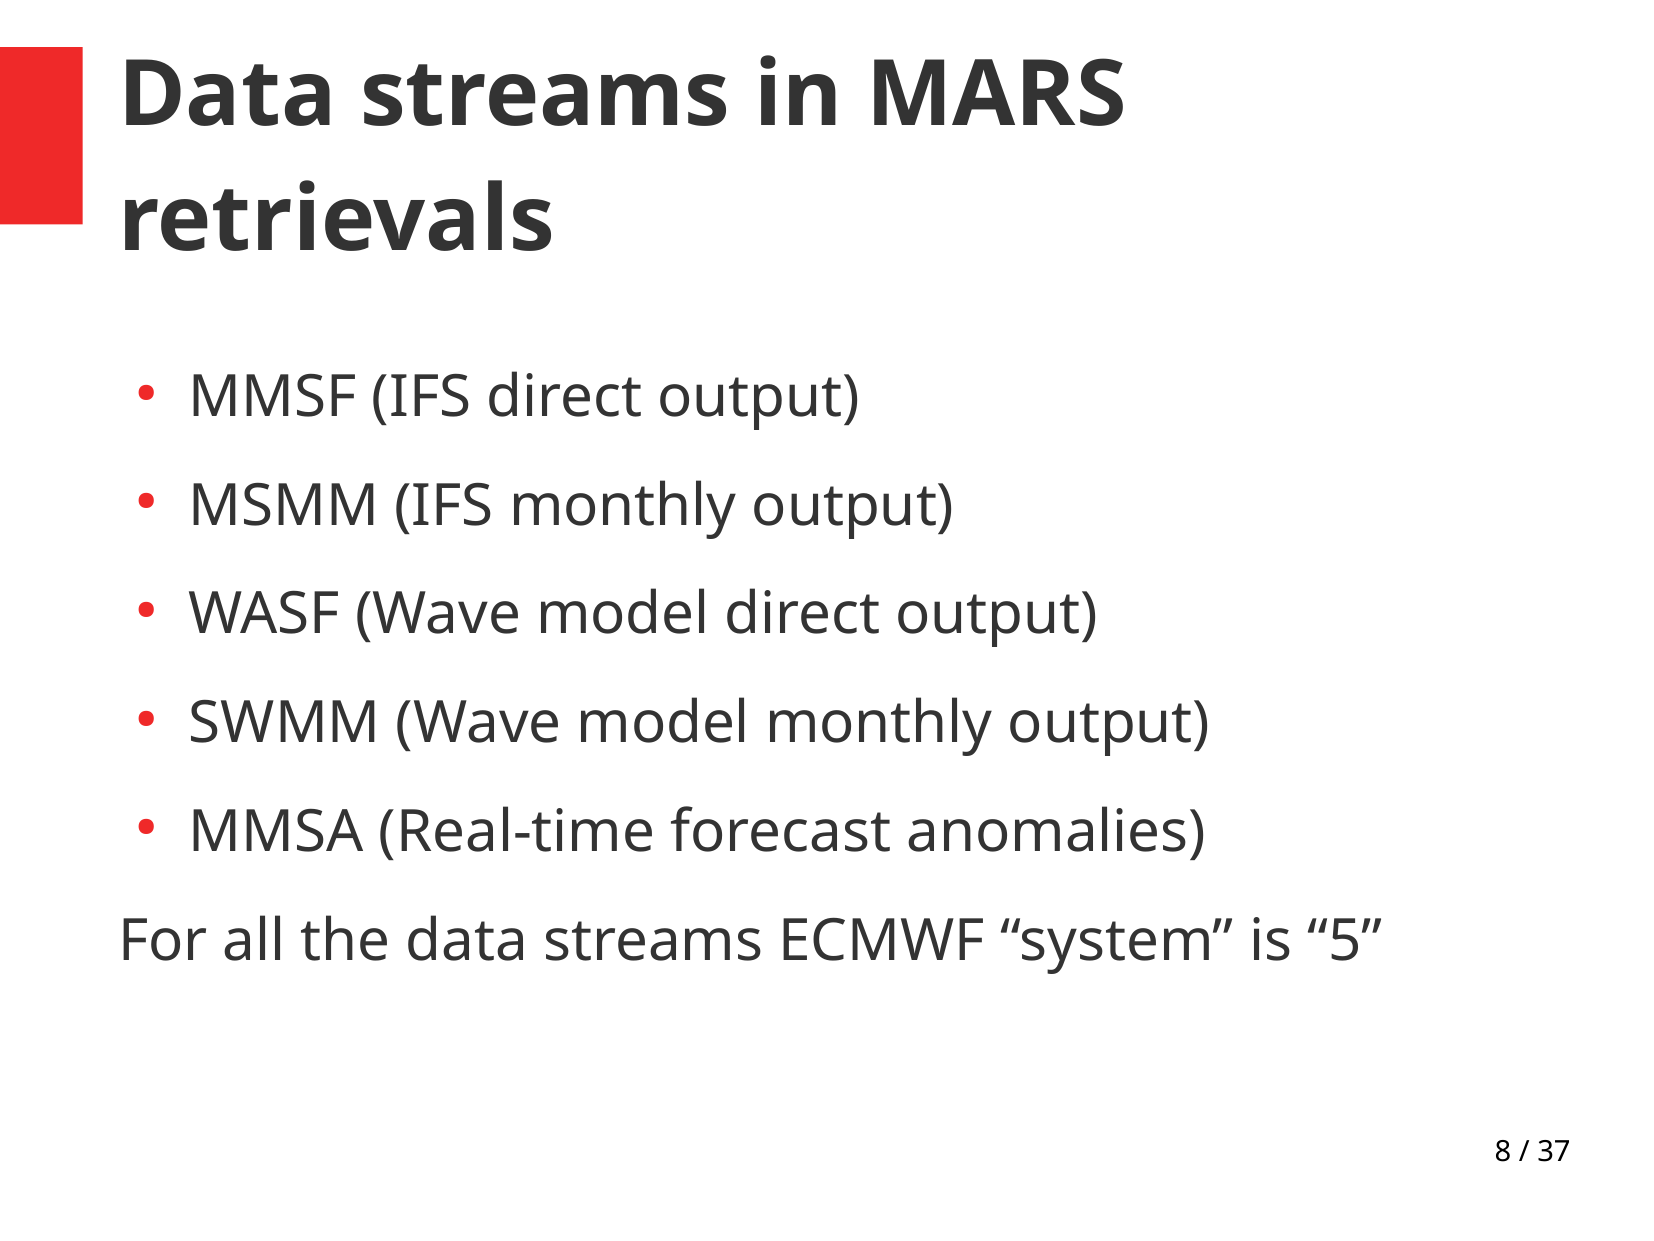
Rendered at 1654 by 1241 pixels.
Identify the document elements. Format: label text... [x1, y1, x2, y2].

title Data streams in MARS retrievals [118, 45, 1571, 260]
list MMSF (IFS direct output) MSMM (IFS monthly output) WASF (Wave model direct output) SWMM (Wave model monthly output) MMSA (Real-time forecast anomalies) For all the data streams ECMWF “system” is “5” [118, 354, 1536, 1074]
